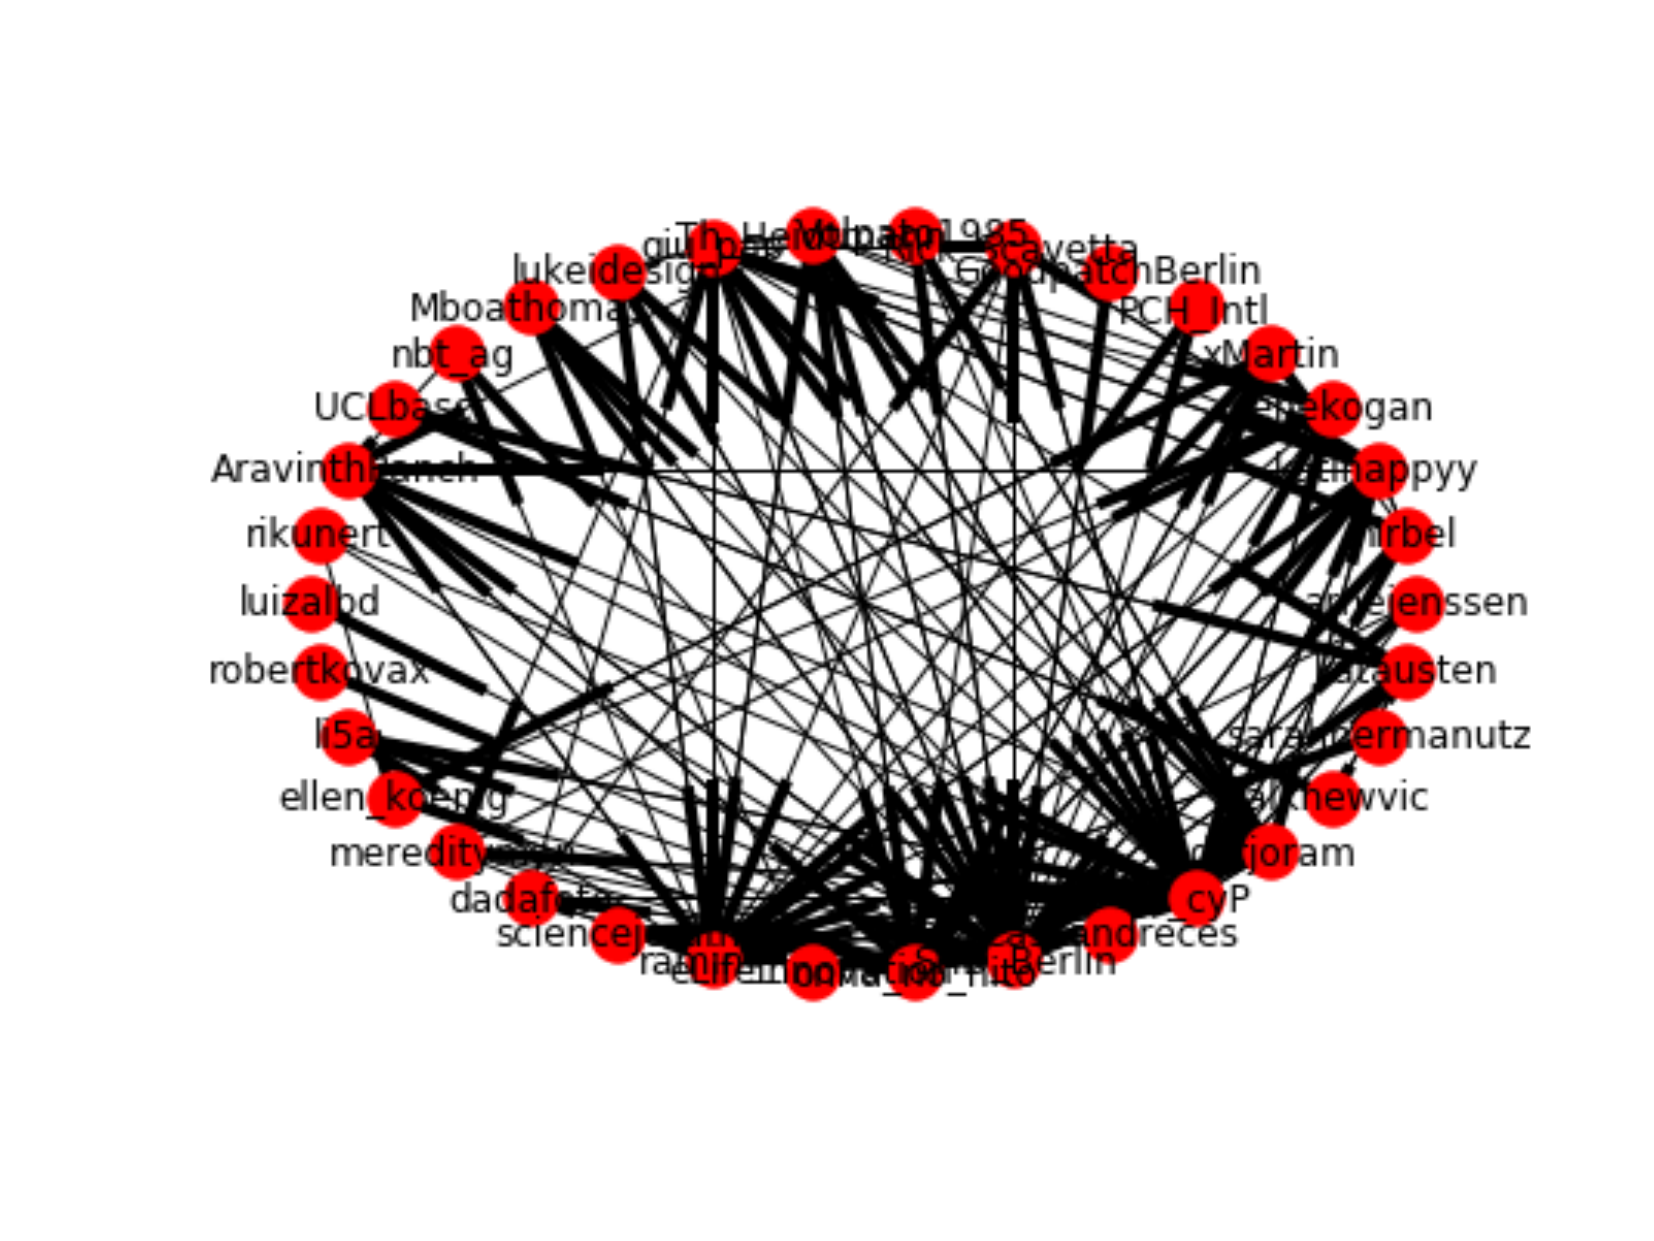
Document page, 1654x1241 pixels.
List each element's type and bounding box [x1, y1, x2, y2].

picture [76, 127, 1565, 1125]
